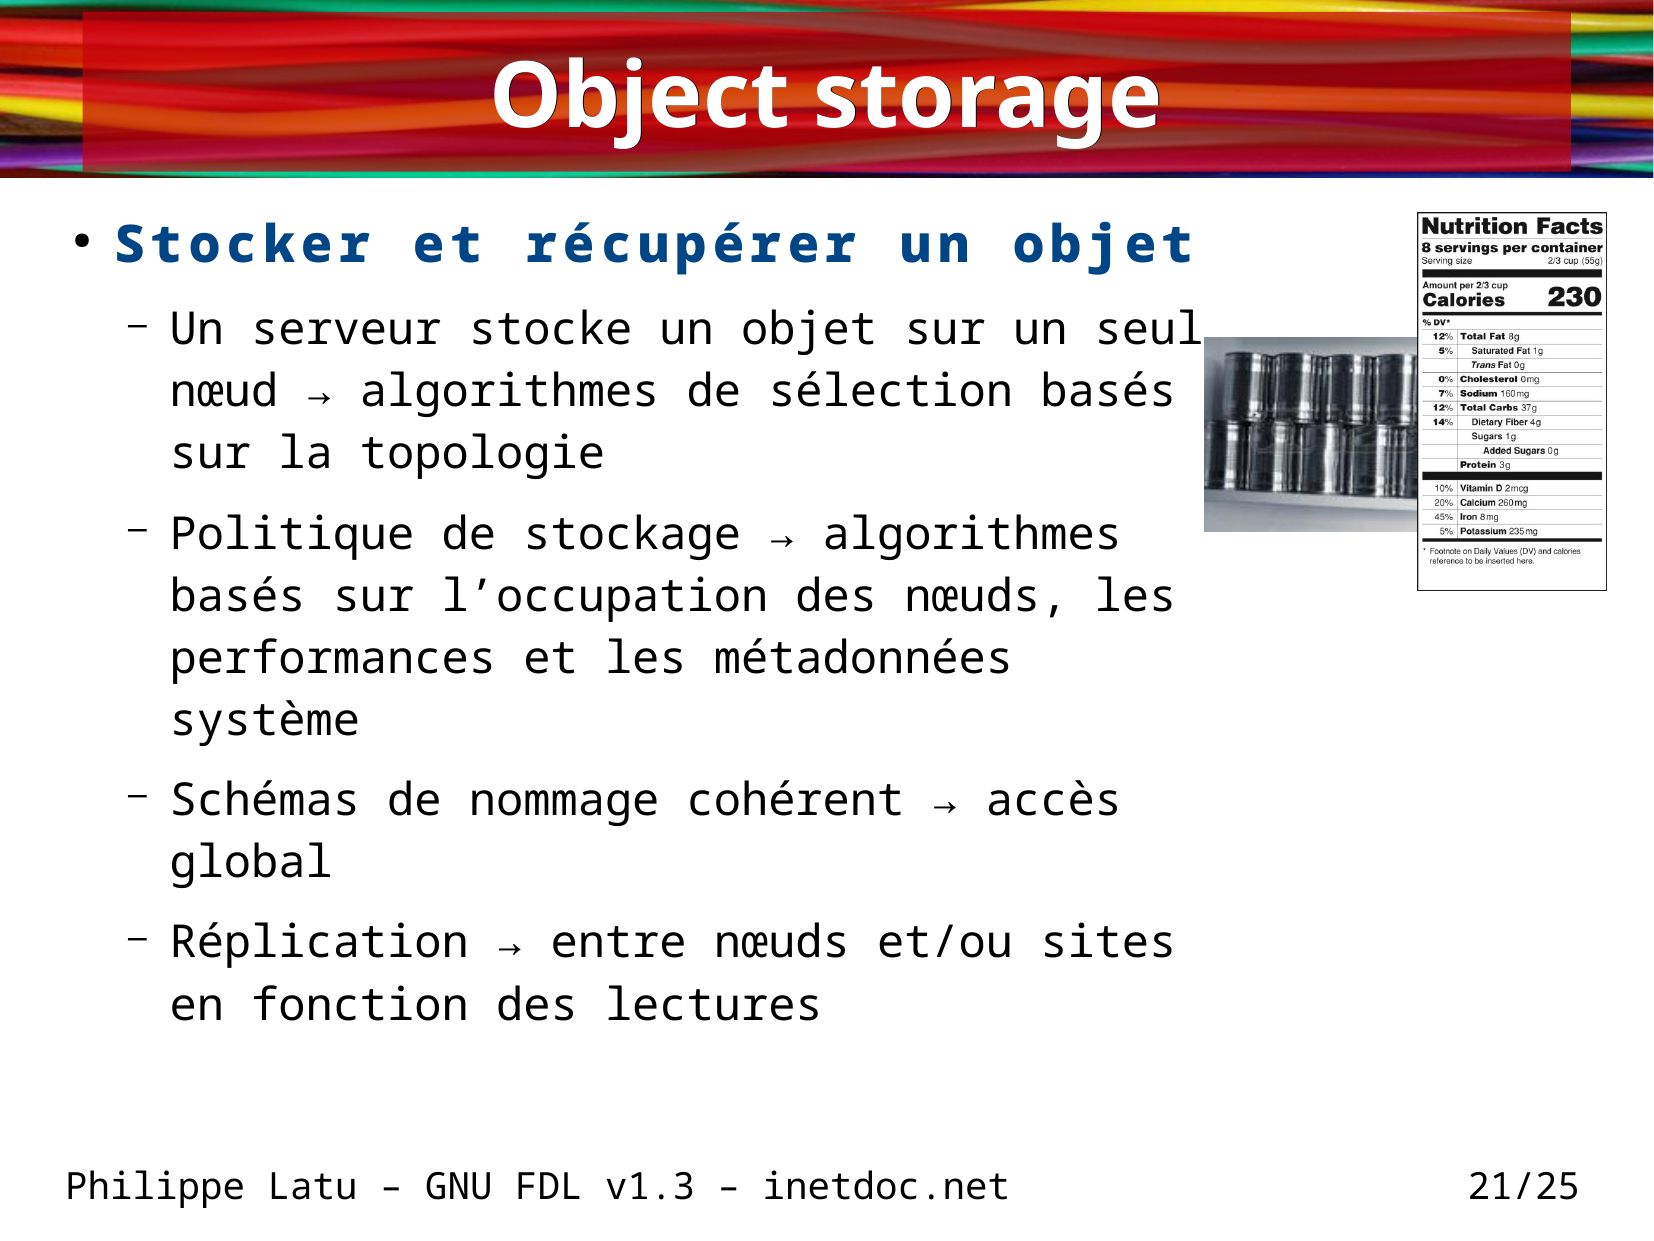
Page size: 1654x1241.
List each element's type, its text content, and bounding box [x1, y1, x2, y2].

text_box Philippe Latu – GNU FDL v1.3 – inetdoc.net <numéro>/25 [59, 1133, 1595, 1237]
list Stocker et récupérer un objet Un serveur stocke un objet sur un seul nœud → algorithmes de sélection basés sur la topologie Politique de stockage → algorithmes basés sur l’occupation des nœuds, les performances et les métadonnées système Schémas de nommage cohérent → accès global Réplication → entre nœuds et/ou sites en fonction des lectures [59, 206, 1217, 1098]
picture [0, 0, 1654, 178]
title Object storage [82, 11, 1571, 172]
picture [1217, 212, 1607, 591]
